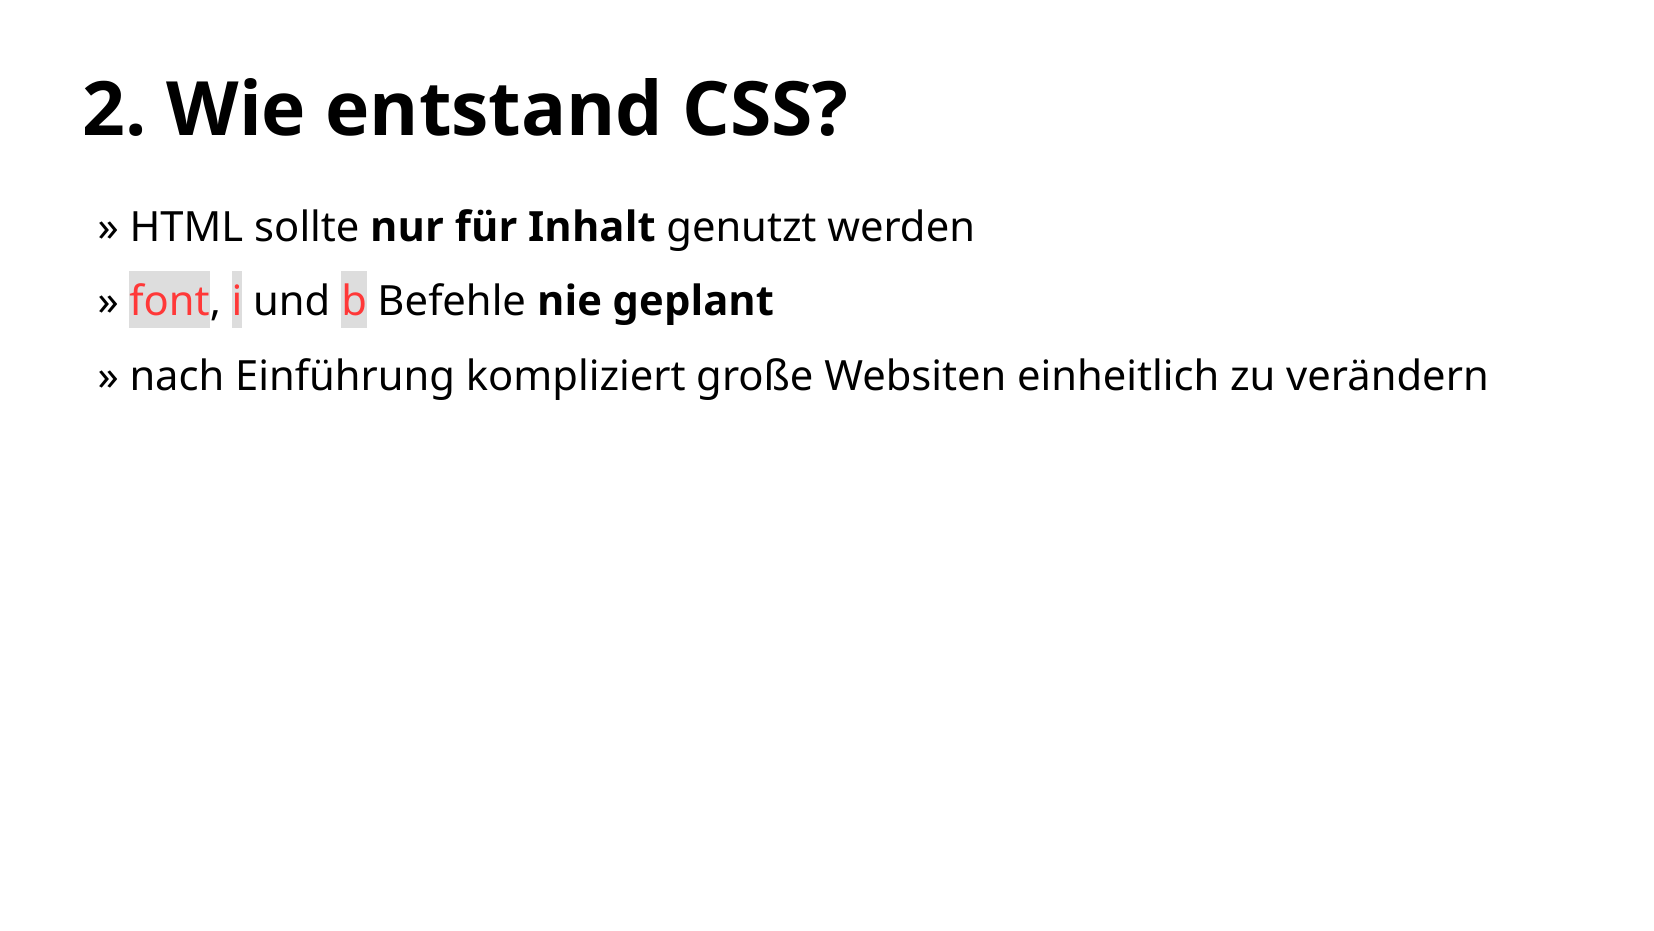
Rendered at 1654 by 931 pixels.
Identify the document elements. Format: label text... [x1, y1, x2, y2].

text_box » HTML sollte nur für Inhalt genutzt werden » font, i und b Befehle nie geplant » nach Einführung kompliziert große Websiten einheitlich zu verändern [82, 189, 1536, 397]
title 2. Wie entstand CSS? [82, 59, 1571, 154]
